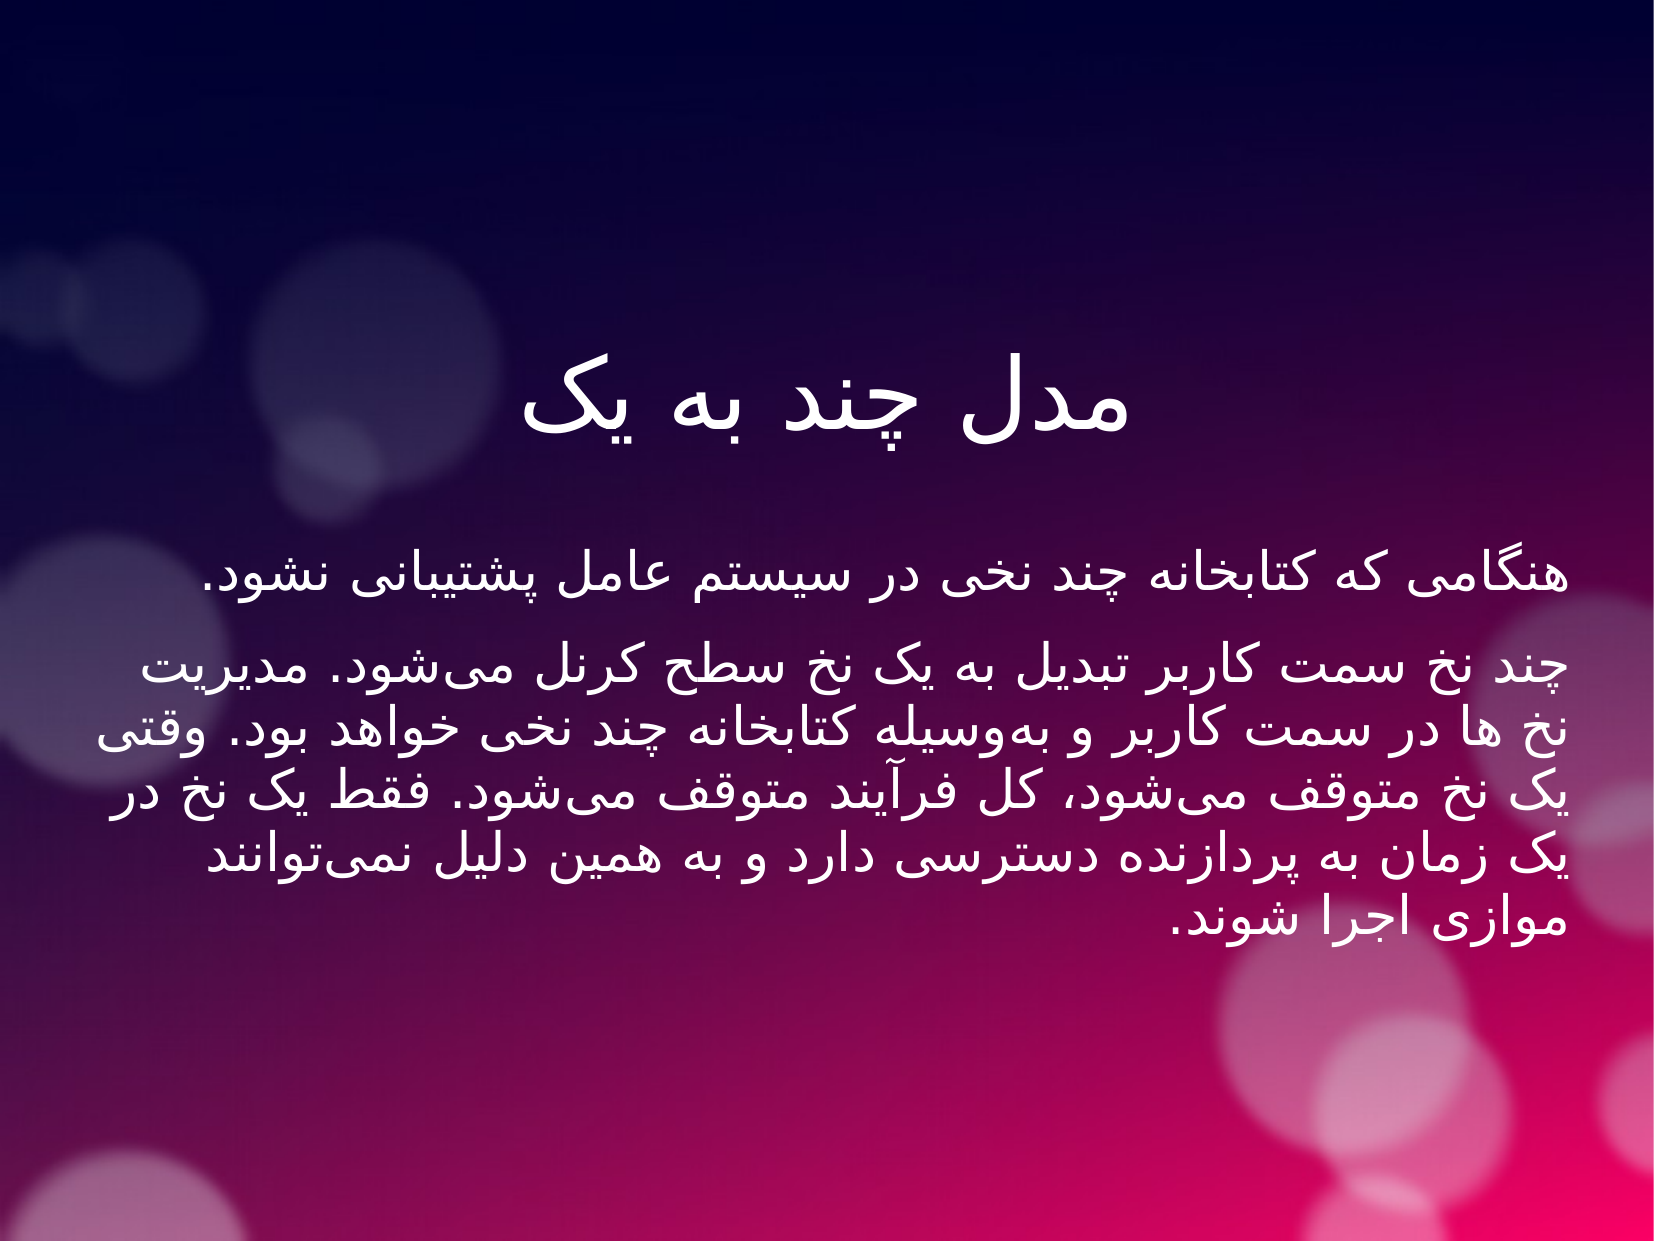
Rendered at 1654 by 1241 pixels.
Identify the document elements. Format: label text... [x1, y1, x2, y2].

list هنگامی که کتابخانه چند نخی در سیستم عامل پشتیبانی نشود. چند نخ سمت کاربر تبدیل به یک نخ سطح کرنل می‌شود. مدیریت نخ ها در سمت کاربر و به‌وسیله کتابخانه چند نخی خواهد بود. وقتی یک نخ متوقف می‌شود، کل فرآیند متوقف می‌شود. فقط یک نخ در یک زمان به پردازنده دسترسی دارد و به همین دلیل نمی‌توانند موازی اجرا شوند. [82, 540, 1571, 1156]
title مدل چند به یک [82, 291, 1571, 499]
picture [0, 0, 1654, 1241]
